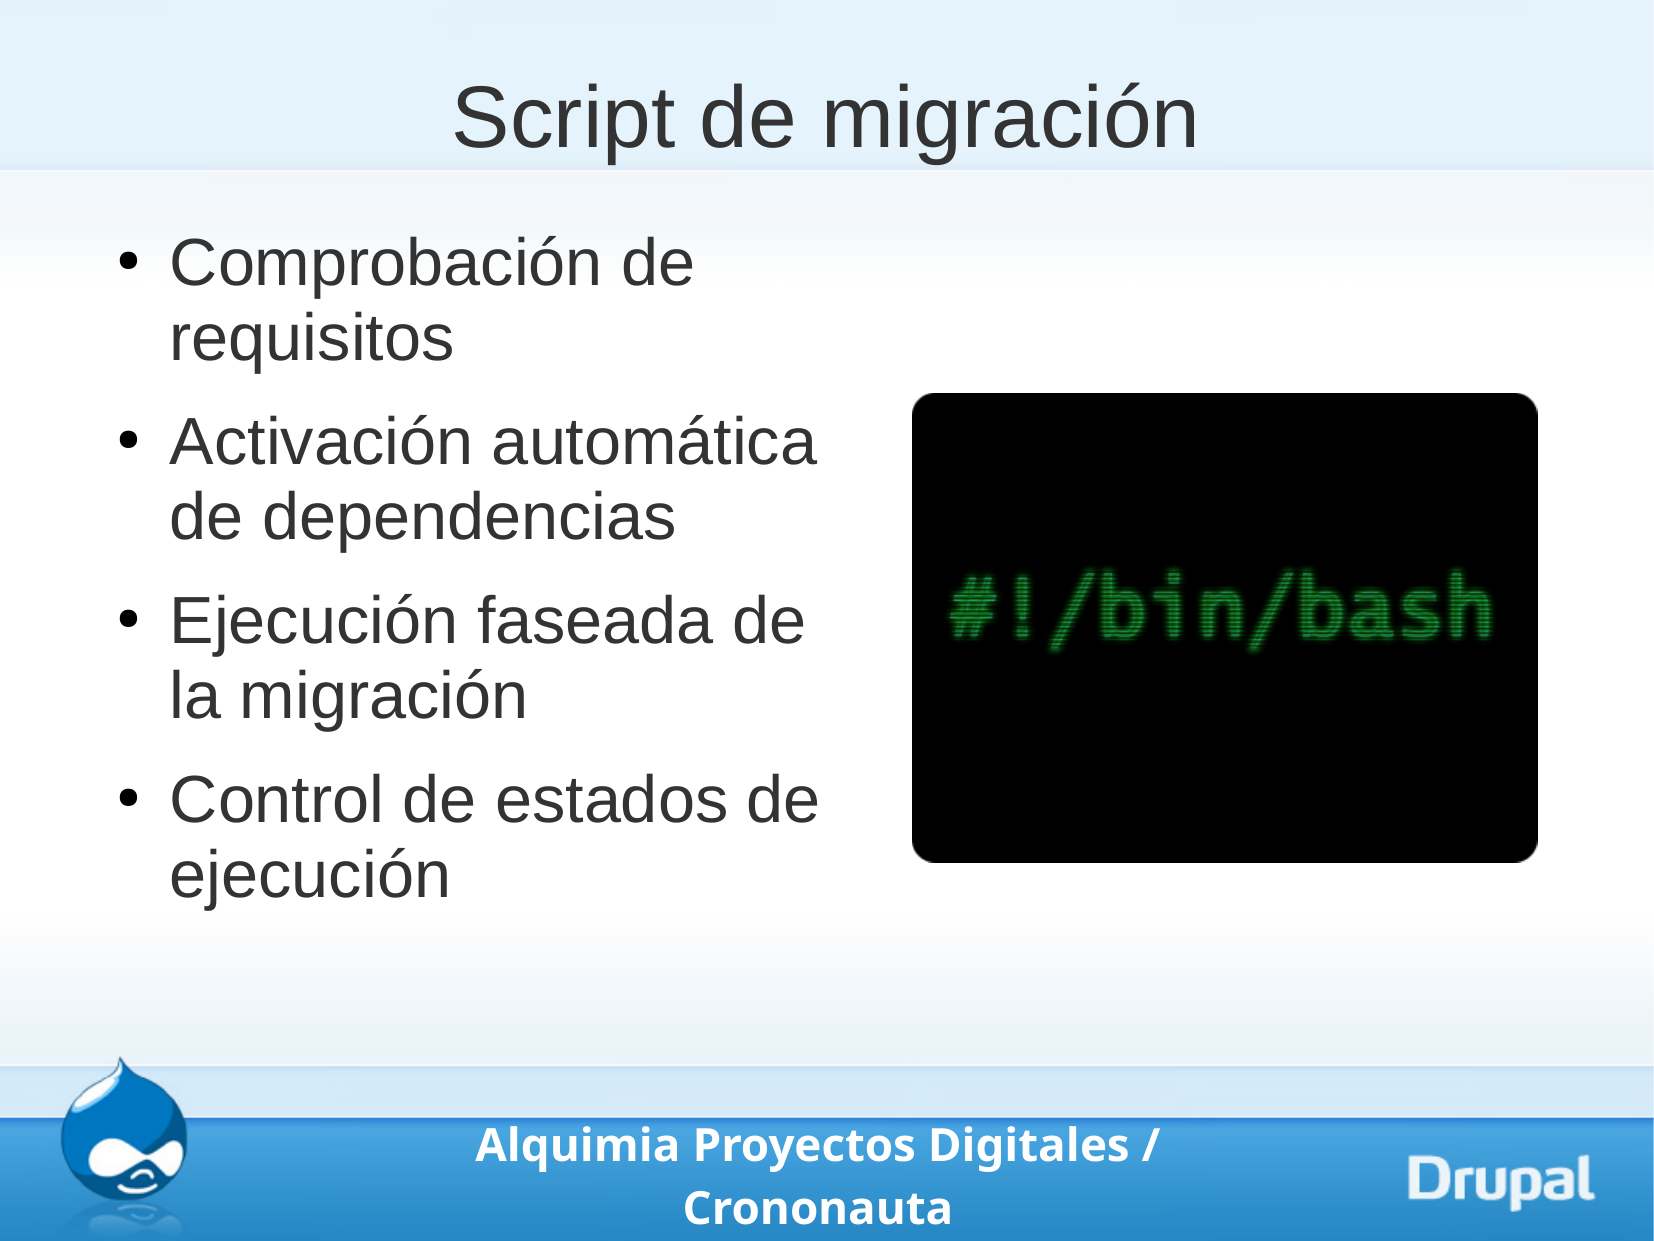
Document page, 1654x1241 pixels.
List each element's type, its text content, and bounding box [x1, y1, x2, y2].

picture [0, 0, 1654, 1241]
title Script de migración [82, 23, 1571, 212]
list Comprobación de requisitos Activación automática de dependencias Ejecución faseada de la migración Control de estados de ejecución [98, 225, 826, 1013]
text_box Alquimia Proyectos Digitales / Crononauta [355, 1119, 1281, 1232]
